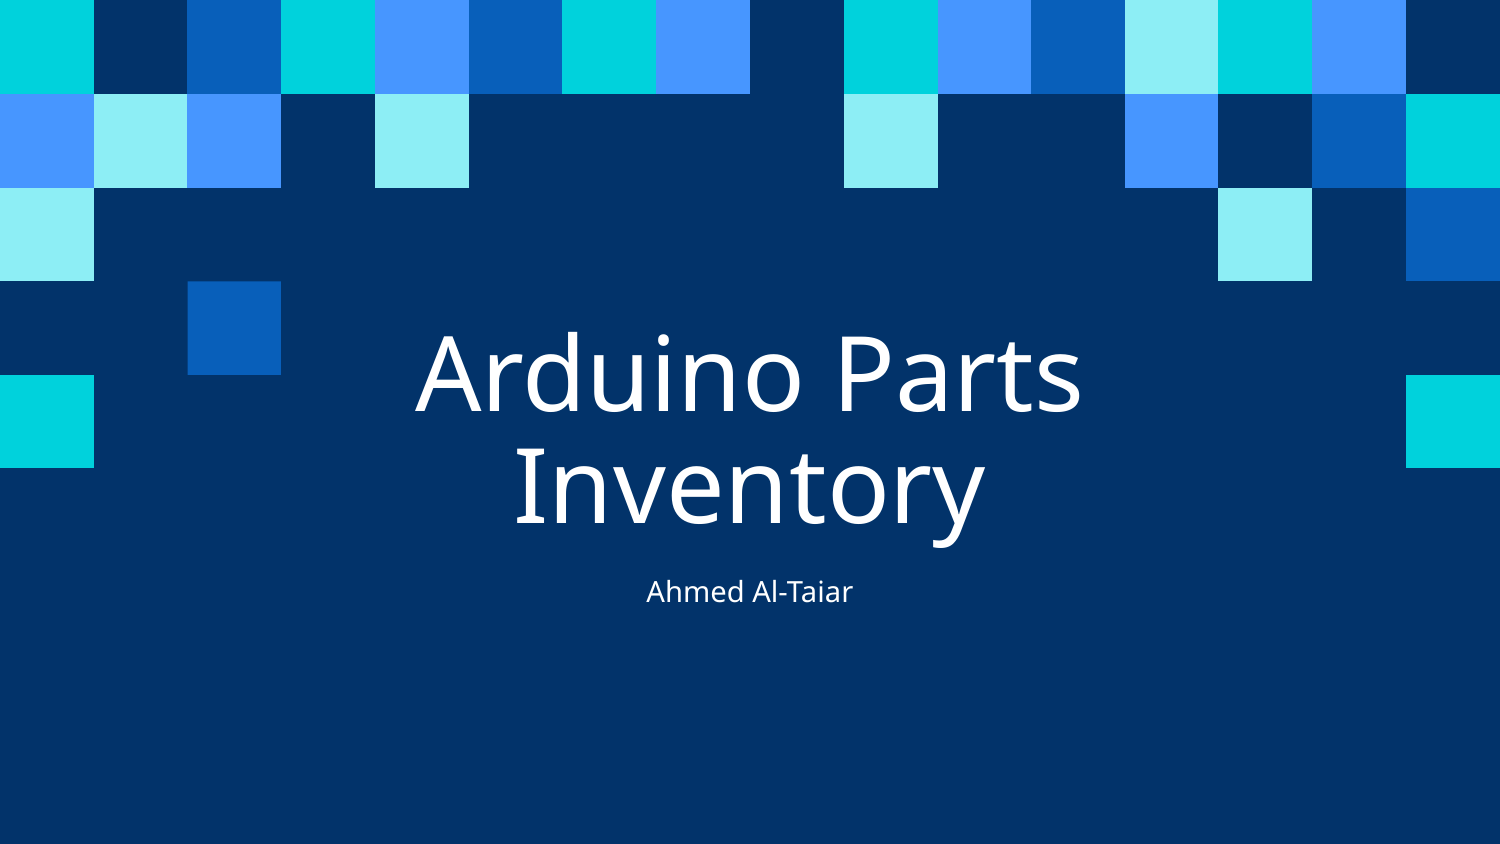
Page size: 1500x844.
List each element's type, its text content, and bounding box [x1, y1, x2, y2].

title Arduino Parts Inventory [301, 325, 1199, 562]
subtitle Ahmed Al-Taiar [511, 557, 989, 624]
